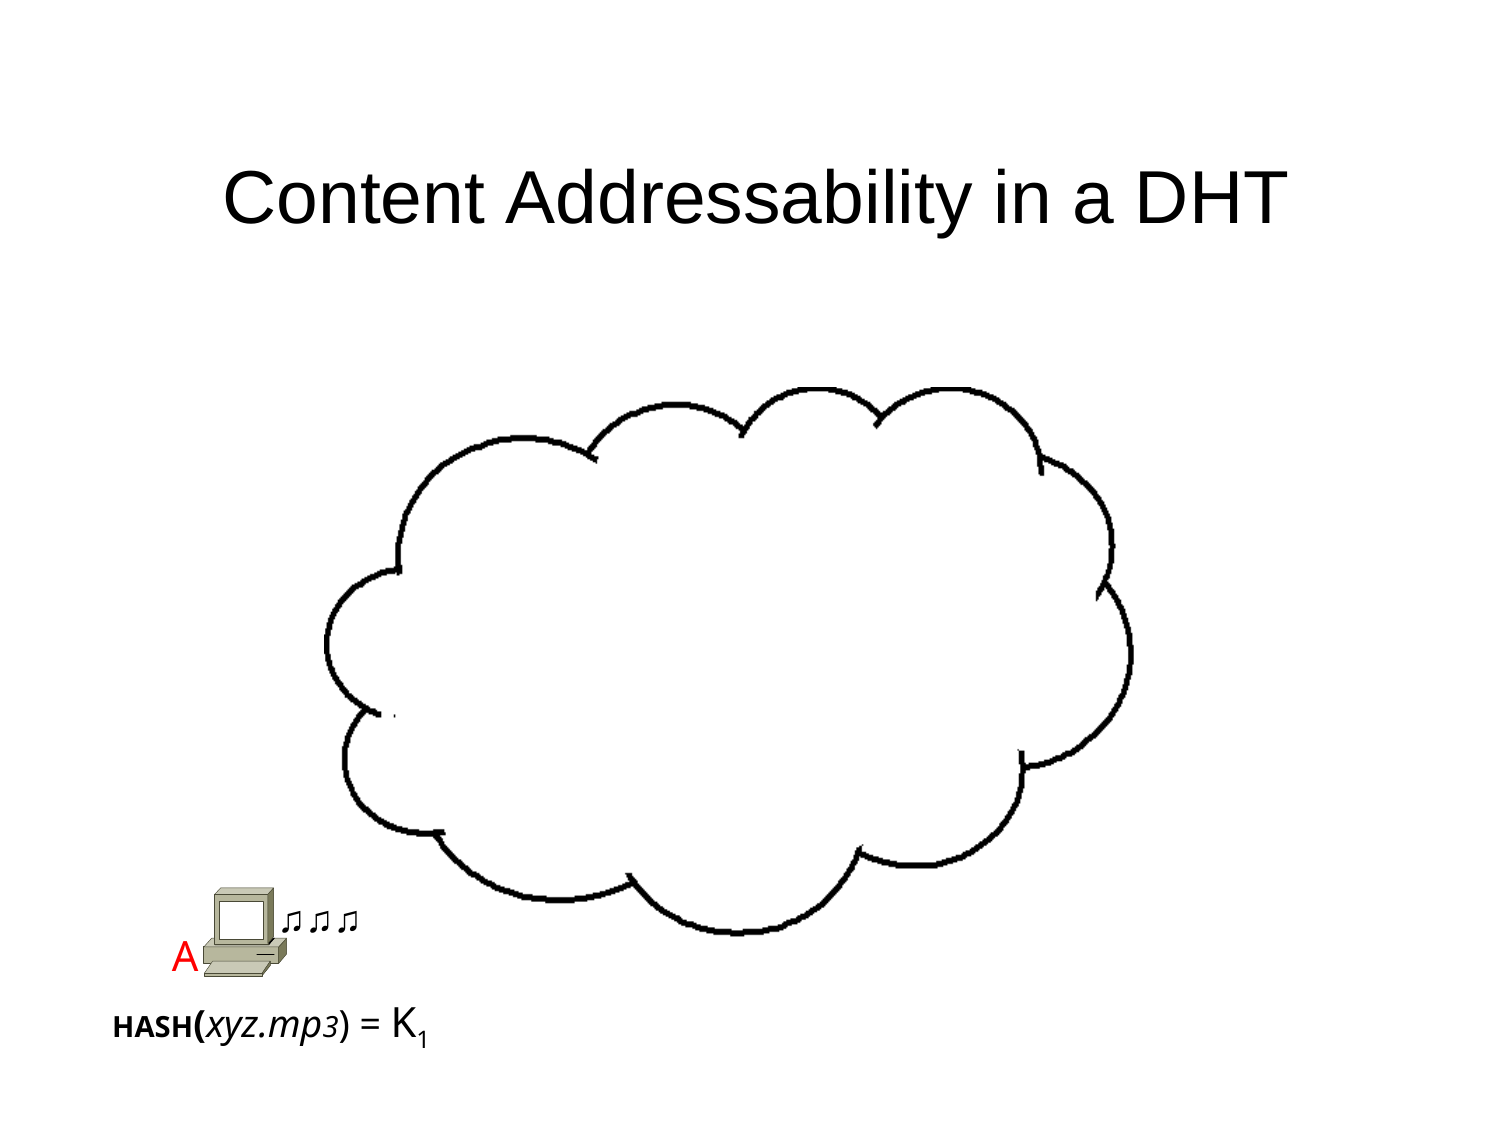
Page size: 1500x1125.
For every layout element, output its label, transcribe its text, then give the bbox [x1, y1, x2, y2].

text_box A [157, 922, 214, 988]
title Content Addressability in a DHT [62, 99, 1450, 288]
picture [203, 887, 288, 977]
text_box HASH(xyz.mp3) = K1 [97, 988, 446, 1061]
chart [324, 387, 1176, 988]
text_box ♫♫♫ [262, 887, 377, 948]
